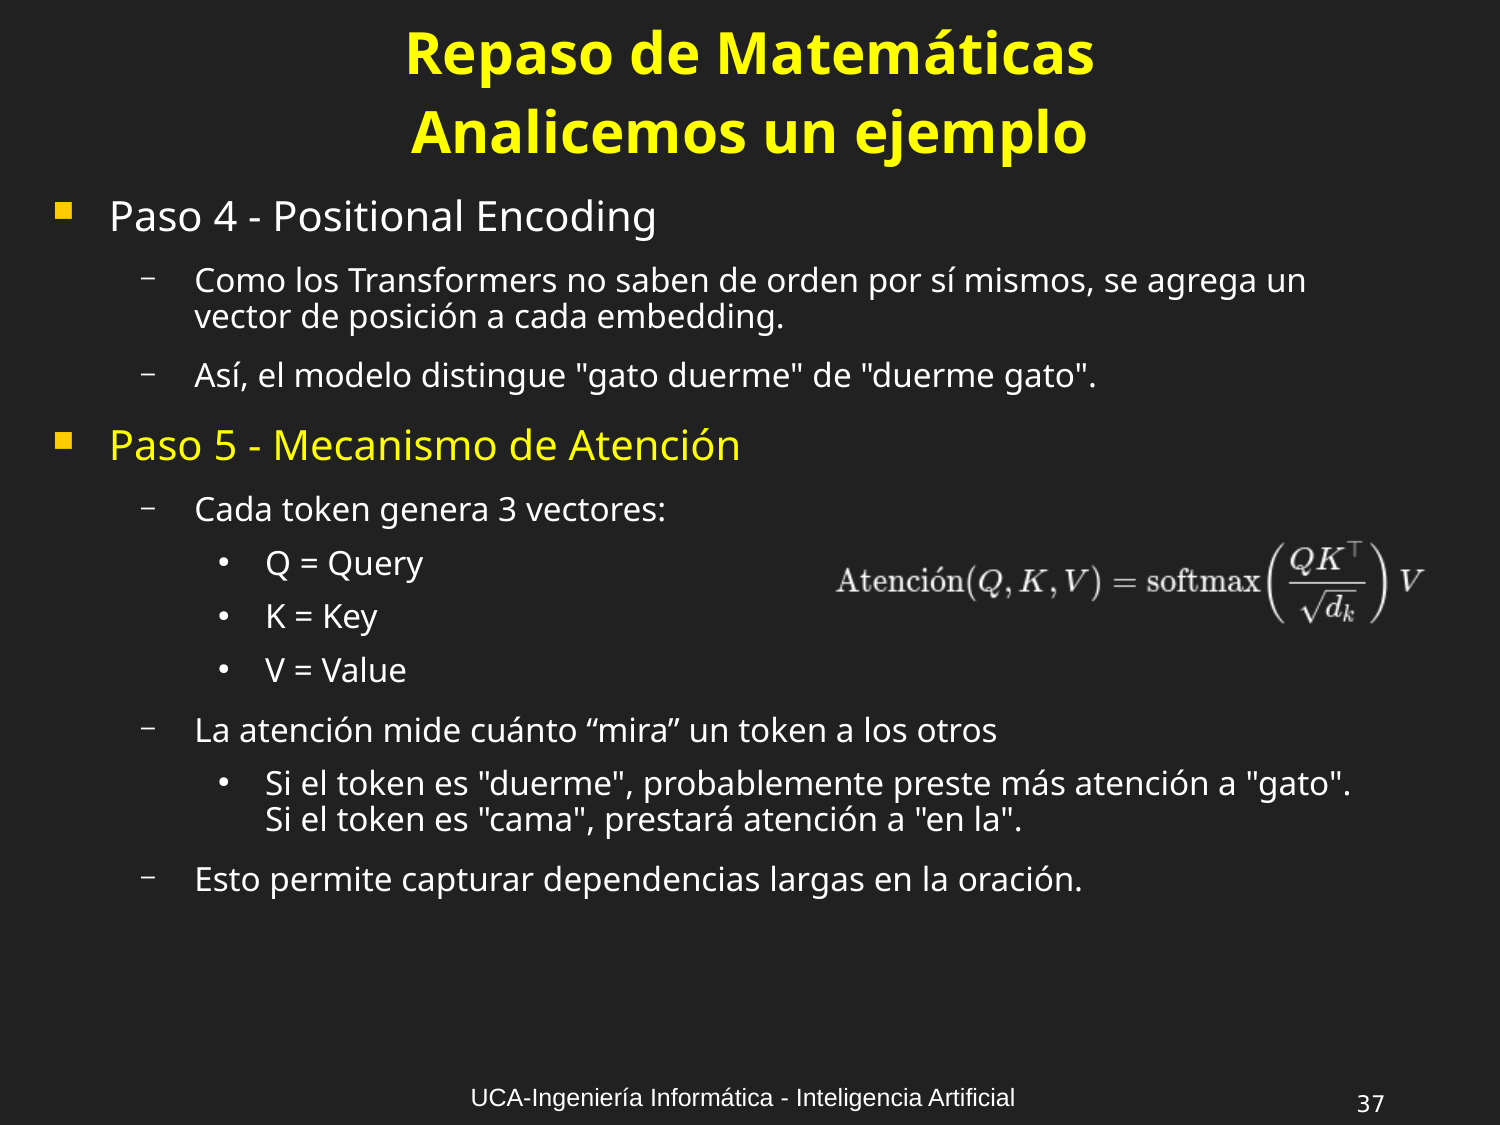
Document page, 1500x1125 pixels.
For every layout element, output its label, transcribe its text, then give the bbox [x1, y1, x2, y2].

list Paso 4 - Positional Encoding Como los Transformers no saben de orden por sí mismos, se agrega un vector de posición a cada embedding. Así, el modelo distingue "gato duerme" de "duerme gato". Paso 5 - Mecanismo de Atención Cada token genera 3 vectores: Q = Query K = Key V = Value La atención mide cuánto “mira” un token a los otros Si el token es "duerme", probablemente preste más atención a "gato". Si el token es "cama", prestará atención a "en la". Esto permite capturar dependencias largas en la oración. [37, 187, 1388, 901]
picture [825, 524, 1441, 644]
title Repaso de Matemáticas Analicemos un ejemplo [75, 33, 1426, 150]
